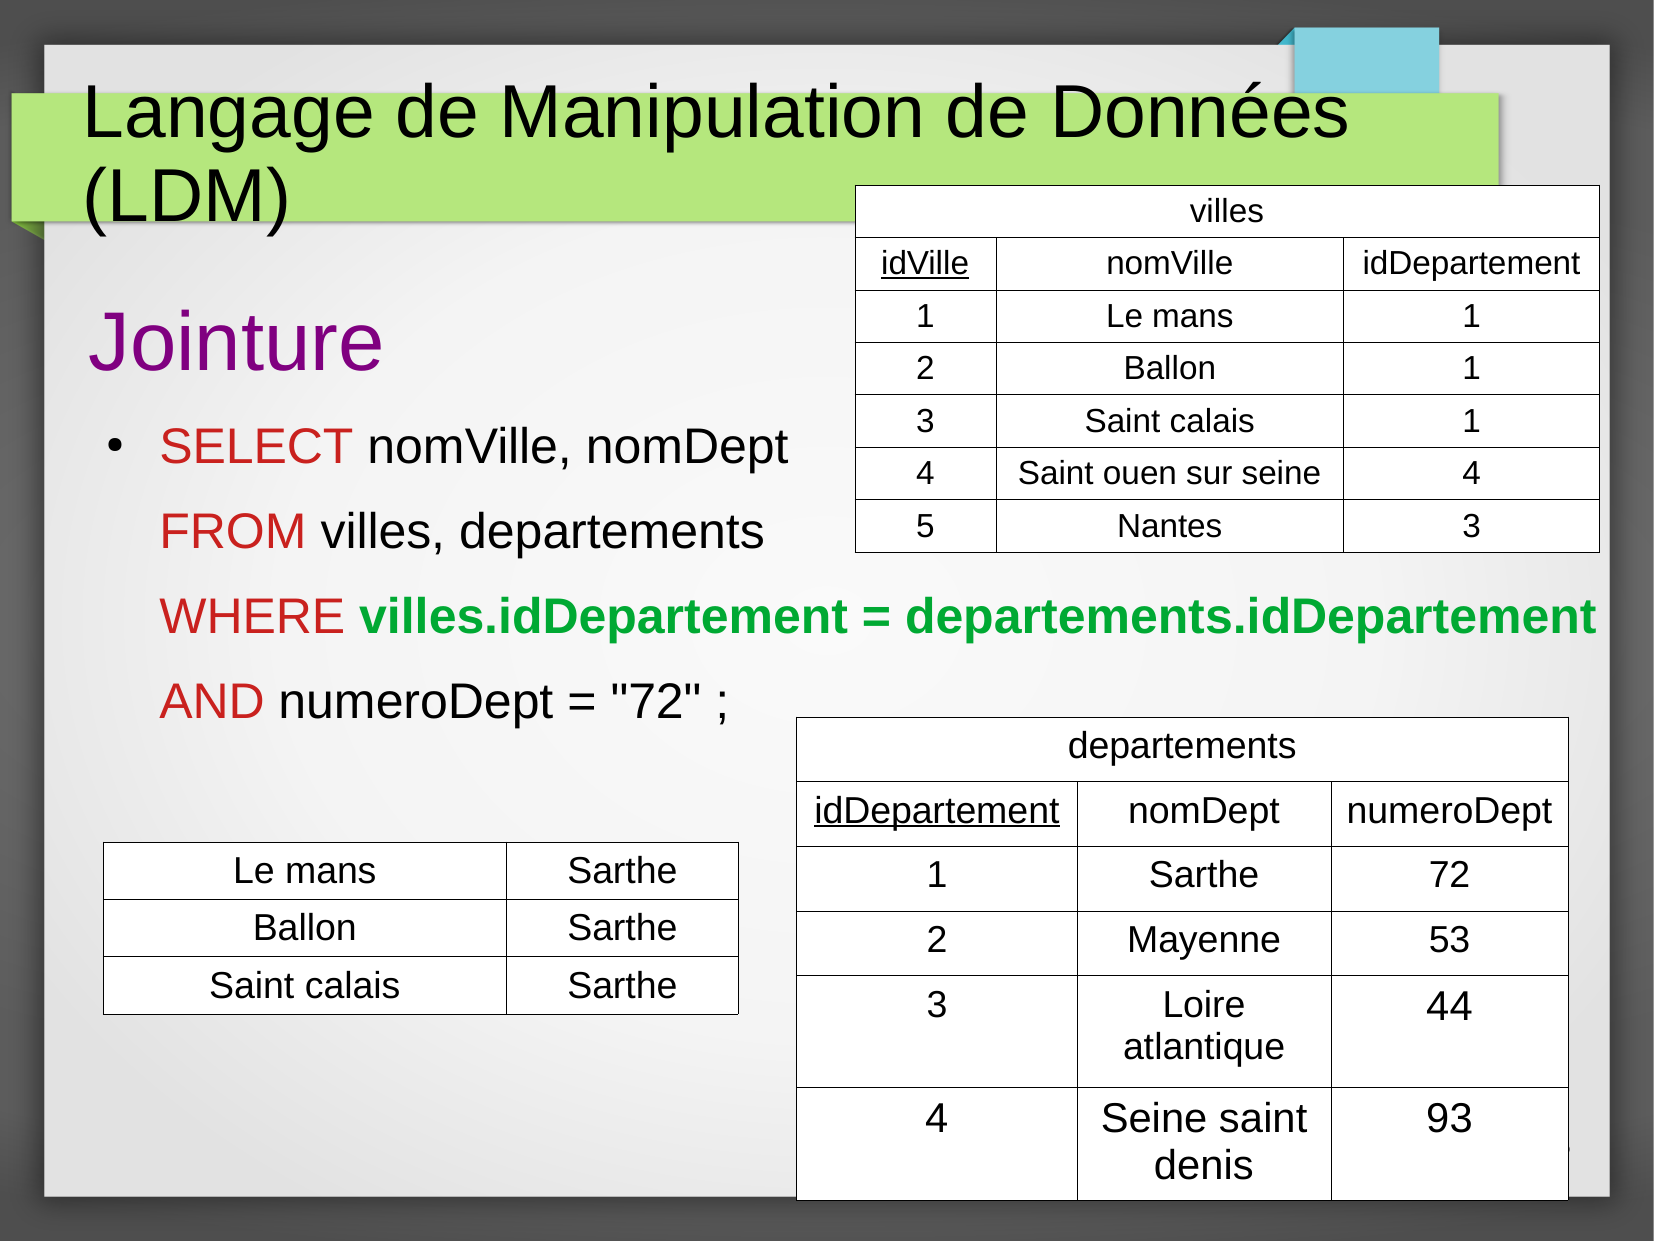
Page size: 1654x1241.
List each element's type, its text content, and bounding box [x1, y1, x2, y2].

table_cell 53 [1332, 912, 1568, 975]
table_cell Sarthe [1078, 847, 1331, 911]
table_cell Seine saint denis [1078, 1088, 1331, 1200]
table_header villes [856, 186, 1599, 237]
list Jointure SELECT nomVille, nomDept FROM villes, departements WHERE villes.idDepartement = departements.idDepartement AND numeroDept = "72" ; [88, 295, 1601, 768]
table_cell 2 [856, 343, 996, 394]
table_header Le mans [104, 843, 506, 899]
table_cell Ballon [104, 900, 506, 956]
table_cell idDepartement [1344, 238, 1599, 290]
table_cell idVille [856, 238, 996, 290]
table_cell 93 [1332, 1088, 1568, 1200]
table_cell 3 [797, 976, 1077, 1087]
table_cell 44 [1332, 976, 1568, 1087]
table_cell 4 [797, 1088, 1077, 1200]
table_cell Sarthe [507, 957, 738, 1014]
table_header Sarthe [507, 843, 738, 899]
picture [0, 0, 1654, 1241]
table_cell 3 [856, 395, 996, 447]
table_cell idDepartement [797, 782, 1077, 846]
table_cell numeroDept [1332, 782, 1568, 846]
table_cell 1 [797, 847, 1077, 911]
table_cell 5 [856, 500, 996, 552]
table_cell Le mans [997, 291, 1343, 342]
table_cell Saint ouen sur seine [997, 448, 1343, 499]
table_header departements [797, 718, 1568, 781]
table_cell Saint calais [997, 395, 1343, 447]
table_cell Saint calais [104, 957, 506, 1014]
table_cell nomVille [997, 238, 1343, 290]
table_cell 1 [856, 291, 996, 342]
table_cell Sarthe [507, 900, 738, 956]
table_cell 2 [797, 912, 1077, 975]
table_cell 1 [1344, 395, 1599, 447]
table_cell Mayenne [1078, 912, 1331, 975]
table_cell 3 [1344, 500, 1599, 552]
table_cell 1 [1344, 291, 1599, 342]
title Langage de Manipulation de Données (LDM) [82, 49, 1571, 257]
table_cell Ballon [997, 343, 1343, 394]
table_cell Nantes [997, 500, 1343, 552]
table_cell nomDept [1078, 782, 1331, 846]
table_cell 1 [1344, 343, 1599, 394]
table_cell 4 [1344, 448, 1599, 499]
table_cell 4 [856, 448, 996, 499]
table_cell Loire atlantique [1078, 976, 1331, 1087]
table_cell 72 [1332, 847, 1568, 911]
